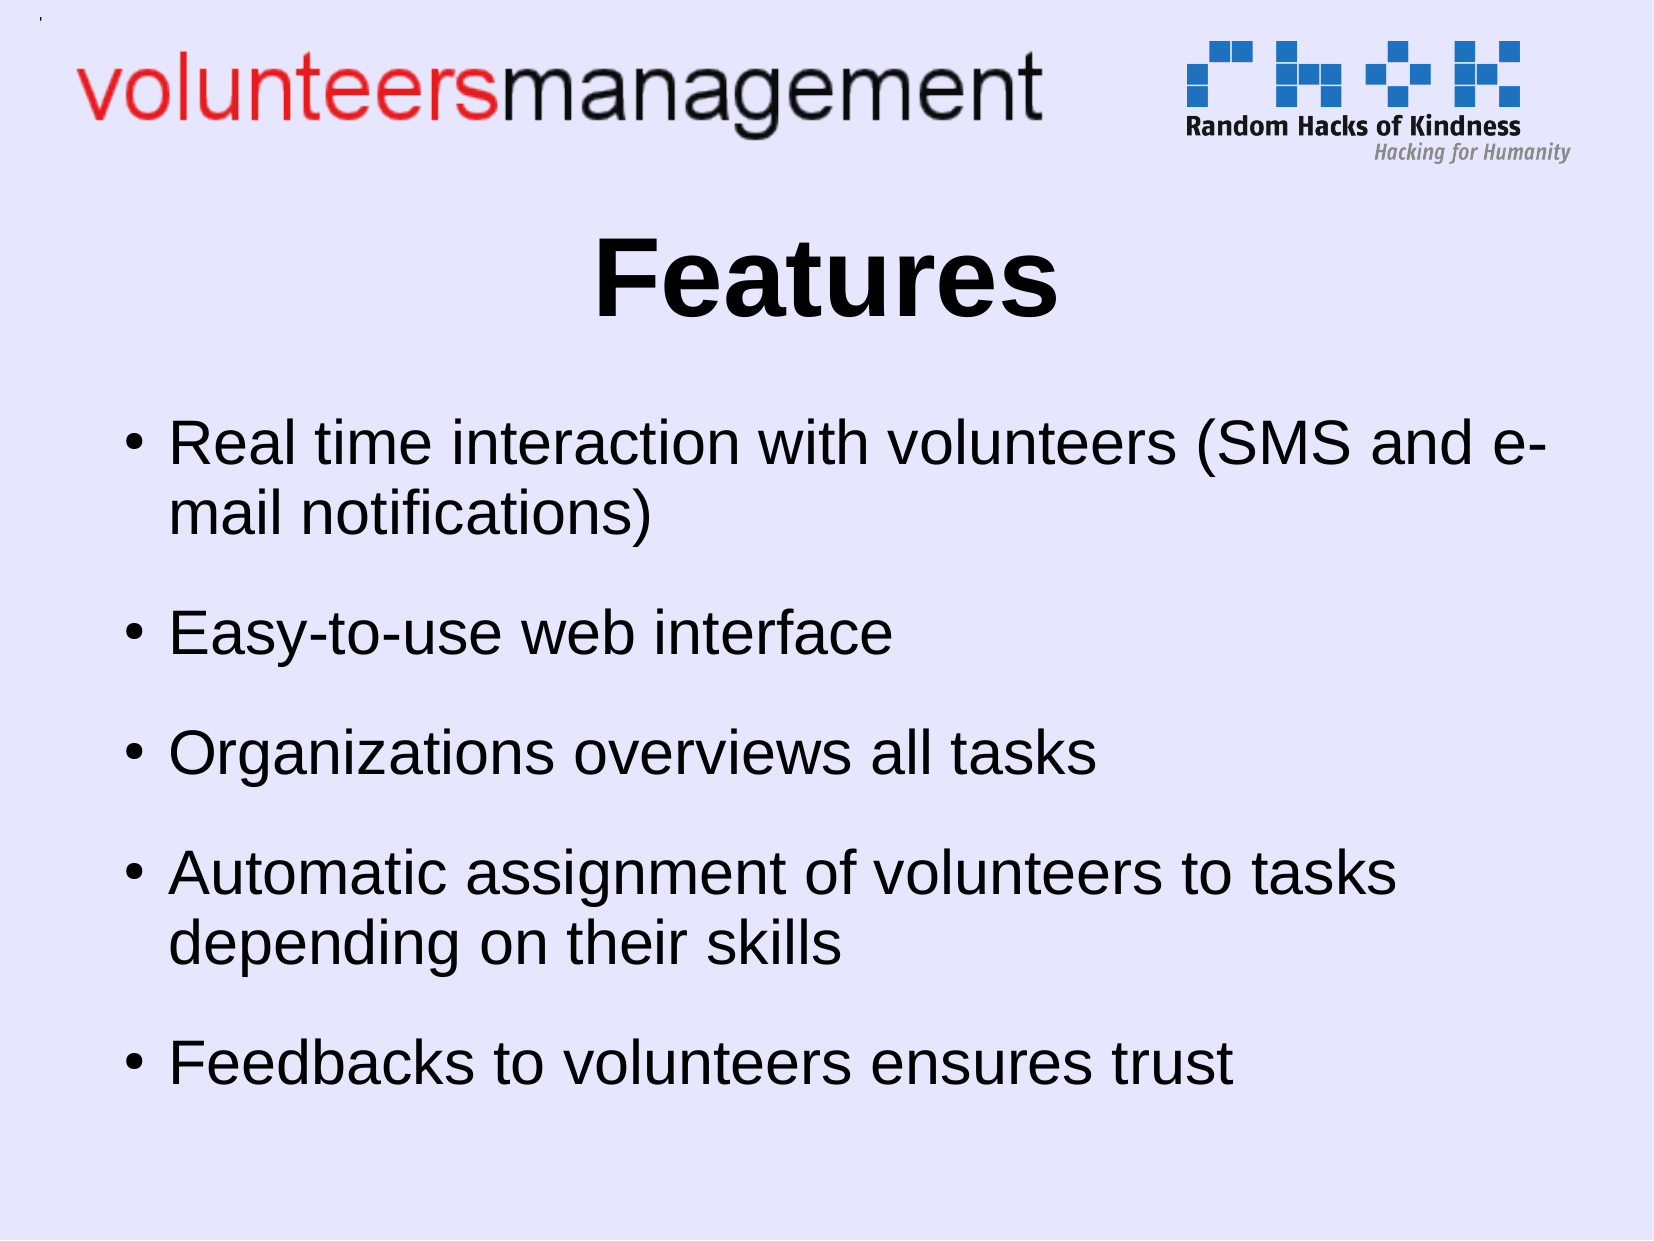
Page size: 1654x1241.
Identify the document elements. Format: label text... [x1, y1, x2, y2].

title Features [82, 173, 1571, 381]
list Real time interaction with volunteers (SMS and e-mail notifications) Easy-to-use web interface Organizations overviews all tasks Automatic assignment of volunteers to tasks depending on their skills Feedbacks to volunteers ensures trust [29, 407, 1625, 1103]
picture [40, 17, 1058, 166]
picture [1187, 41, 1571, 164]
